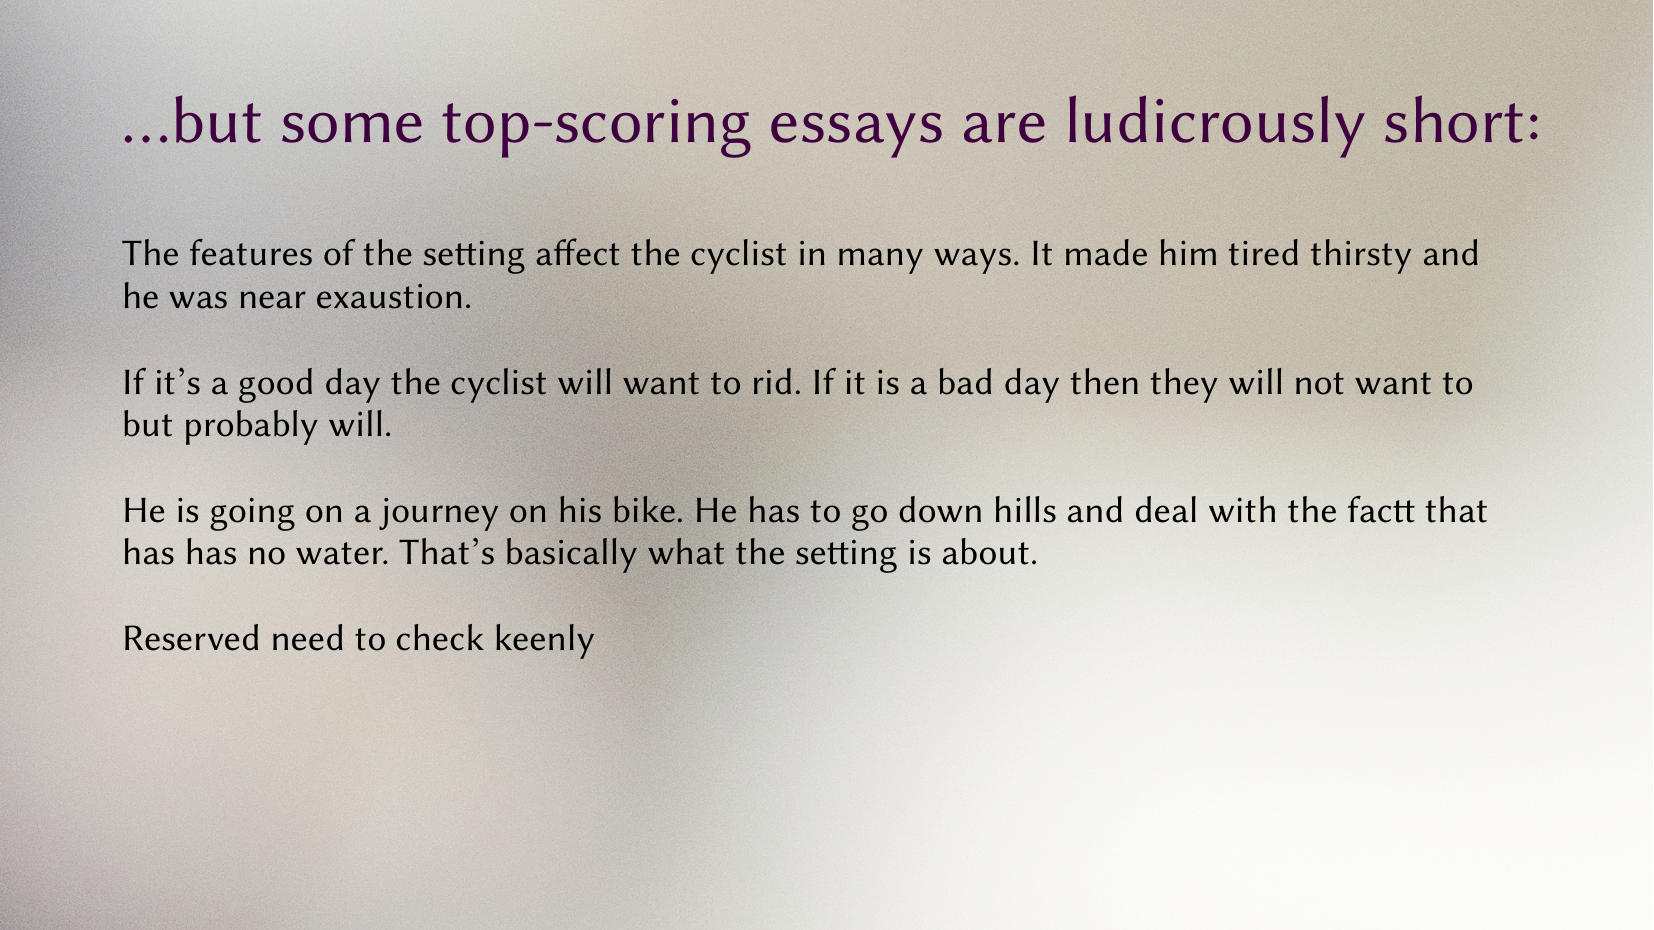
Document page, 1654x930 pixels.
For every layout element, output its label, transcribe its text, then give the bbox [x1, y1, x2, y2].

text_box …but some top-scoring essays are ludicrously short: [107, 74, 1562, 285]
text_box The features of the setting affect the cyclist in many ways. It made him tired thirsty and he was near exaustion. If it’s a good day the cyclist will want to rid. If it is a bad day then they will not want to but probably will. He is going on a journey on his bike. He has to go down hills and deal with the factt that has has no water. That’s basically what the setting is about. Reserved need to check keenly [107, 224, 1530, 724]
